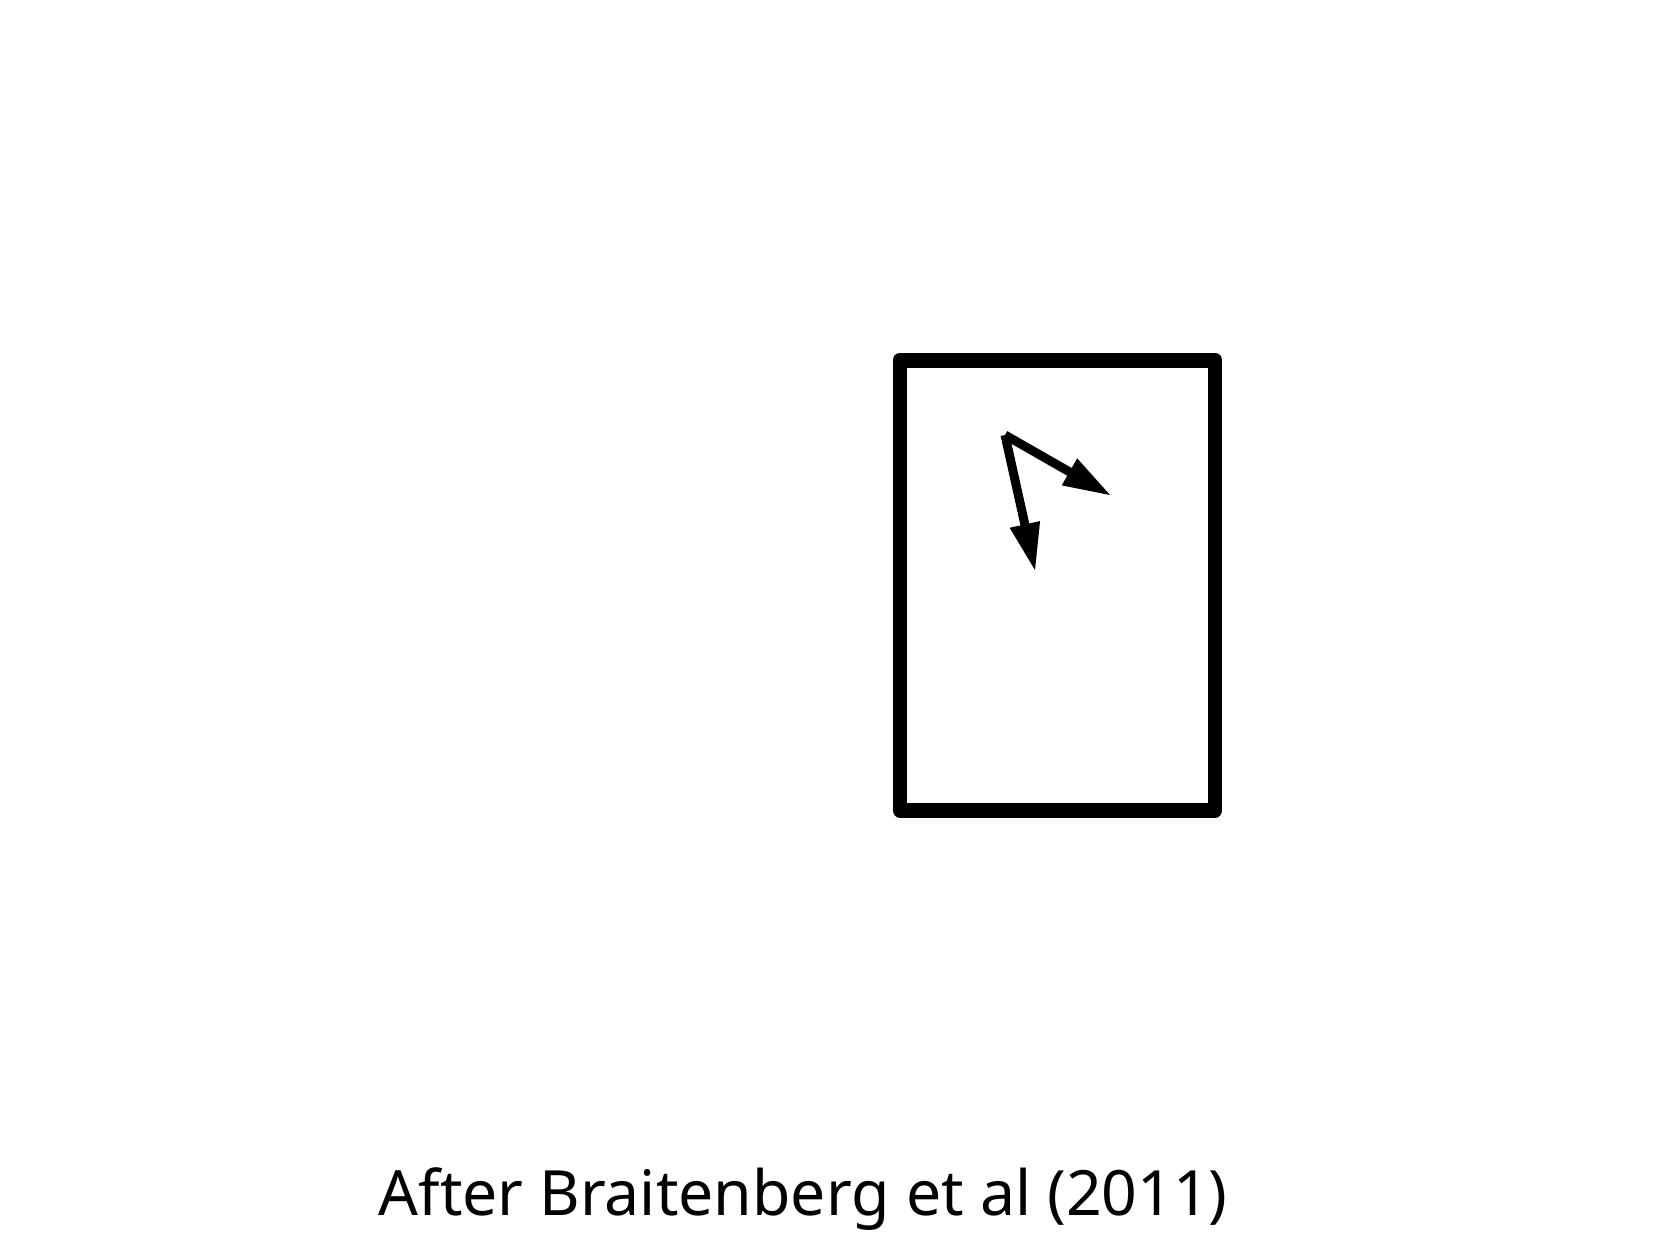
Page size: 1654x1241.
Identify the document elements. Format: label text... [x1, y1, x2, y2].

text_box After Braitenberg et al (2011) [363, 1141, 1234, 1227]
picture [80, 95, 1573, 1146]
